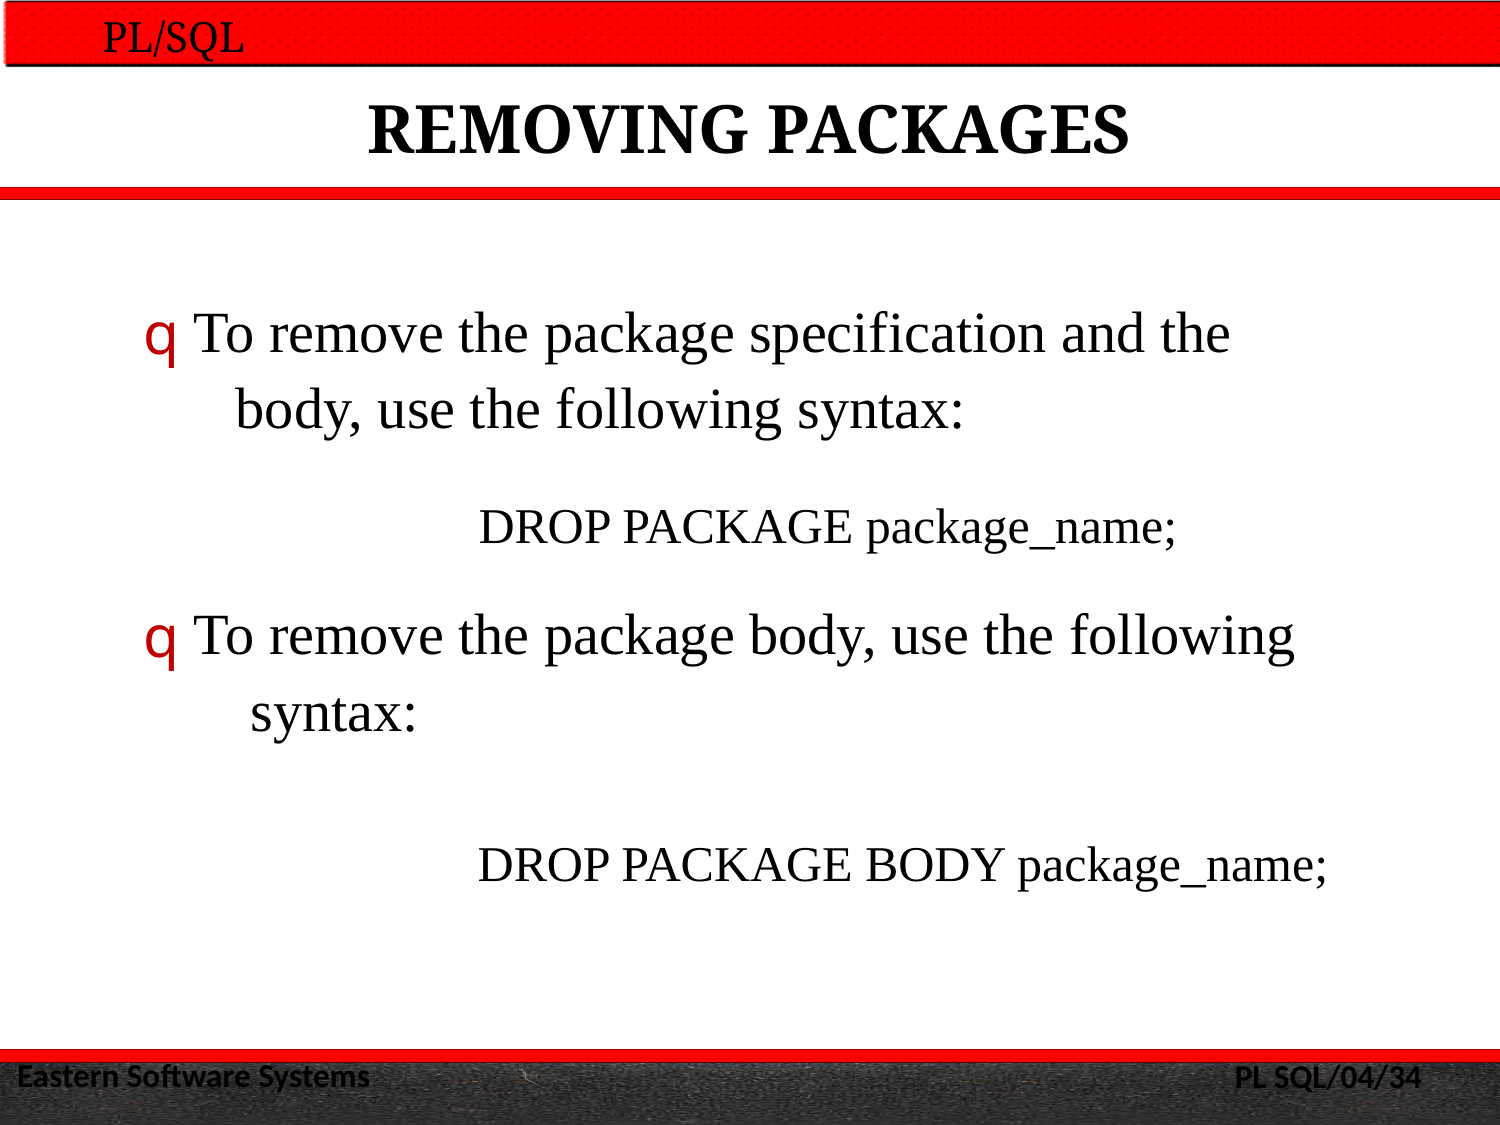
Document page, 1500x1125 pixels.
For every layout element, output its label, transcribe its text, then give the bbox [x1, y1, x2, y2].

picture [0, 187, 1500, 200]
text_box Eastern Software Systems [2, 1054, 386, 1103]
picture [288, 0, 1500, 69]
text_box DROP PACKAGE package_name; [163, 487, 1338, 567]
picture [0, 0, 87, 69]
text_box DROP PACKAGE BODY package_name; [162, 824, 1338, 904]
picture [0, 1050, 1500, 1125]
text_box PL/SQL [87, 0, 288, 72]
text_box REMOVING PACKAGES [0, 75, 1500, 181]
text_box To remove the package specification and the body, use the following syntax: To remove the package body, use the following syntax: [141, 297, 1351, 851]
text_box PL SQL/04/34 [379, 1056, 1500, 1125]
